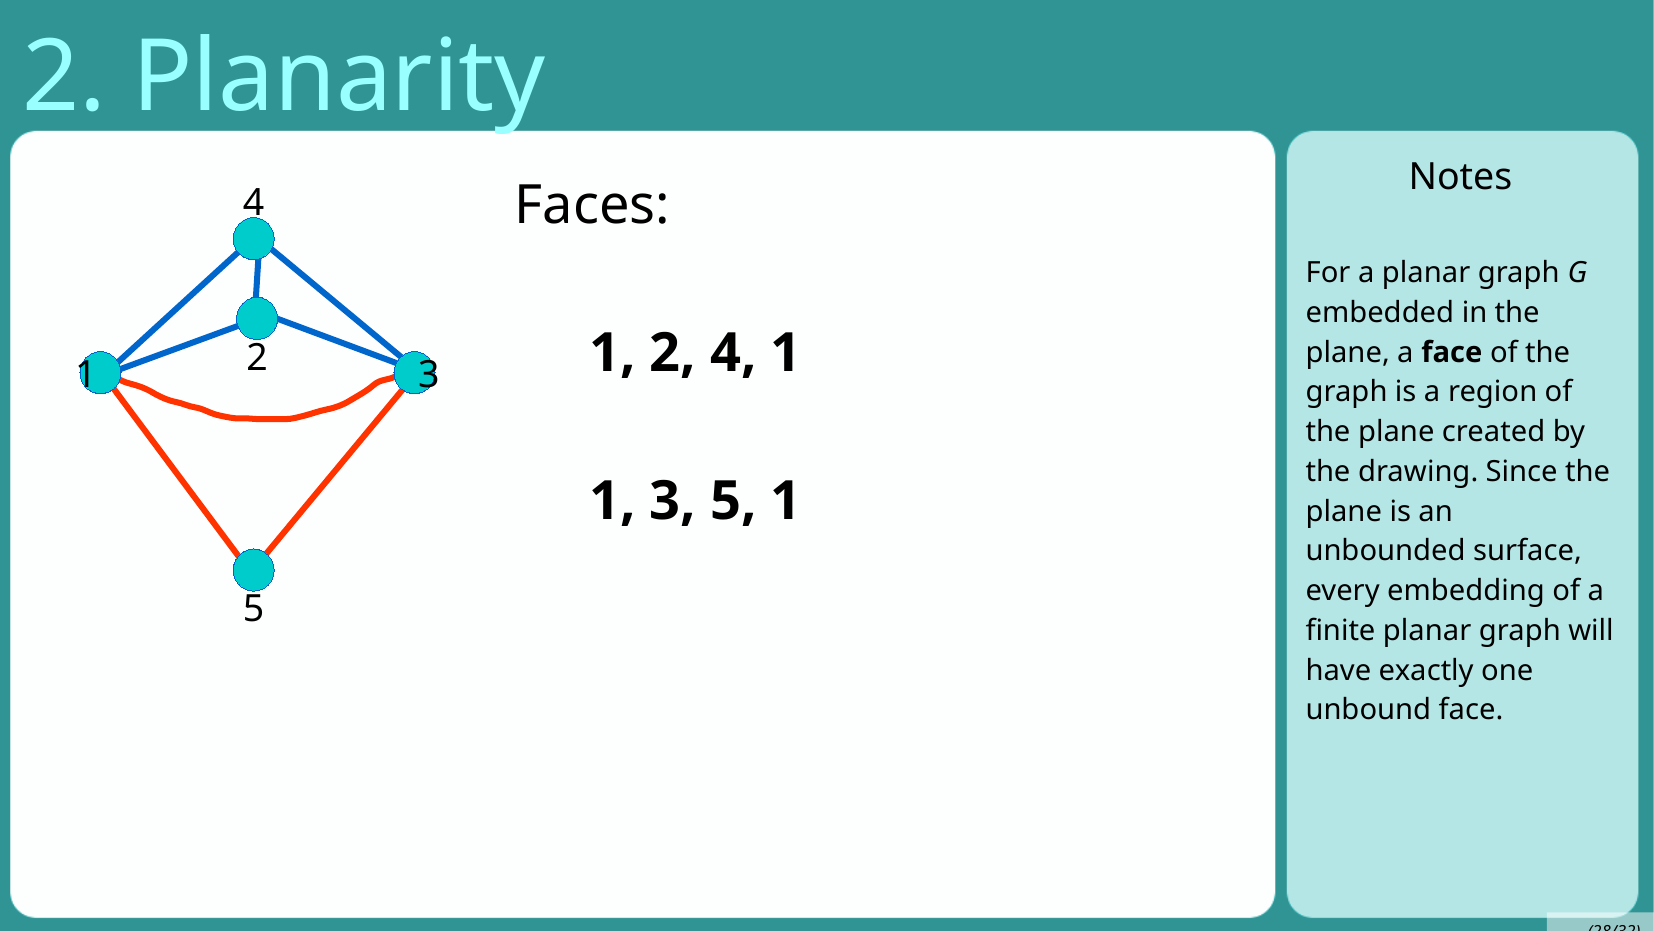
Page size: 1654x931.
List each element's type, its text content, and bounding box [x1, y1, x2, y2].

text_box (<number>/32) [1546, 912, 1654, 931]
text_box 5 [233, 548, 275, 592]
title 2. Planarity [22, 13, 1511, 130]
picture [0, 0, 1654, 931]
text_box Faces: 1, 2, 4, 1 1, 3, 5, 1 [514, 165, 1247, 892]
text_box 3 [393, 351, 434, 394]
text_box 4 [233, 217, 275, 260]
text_box Notes For a planar graph G embedded in the plane, a face of the graph is a region of the plane created by the drawing. Since the plane is an unbounded surface, every embedding of a finite planar graph will have exactly one unbound face. [1290, 141, 1631, 766]
text_box 2 [236, 297, 278, 340]
text_box 1 [79, 351, 122, 394]
